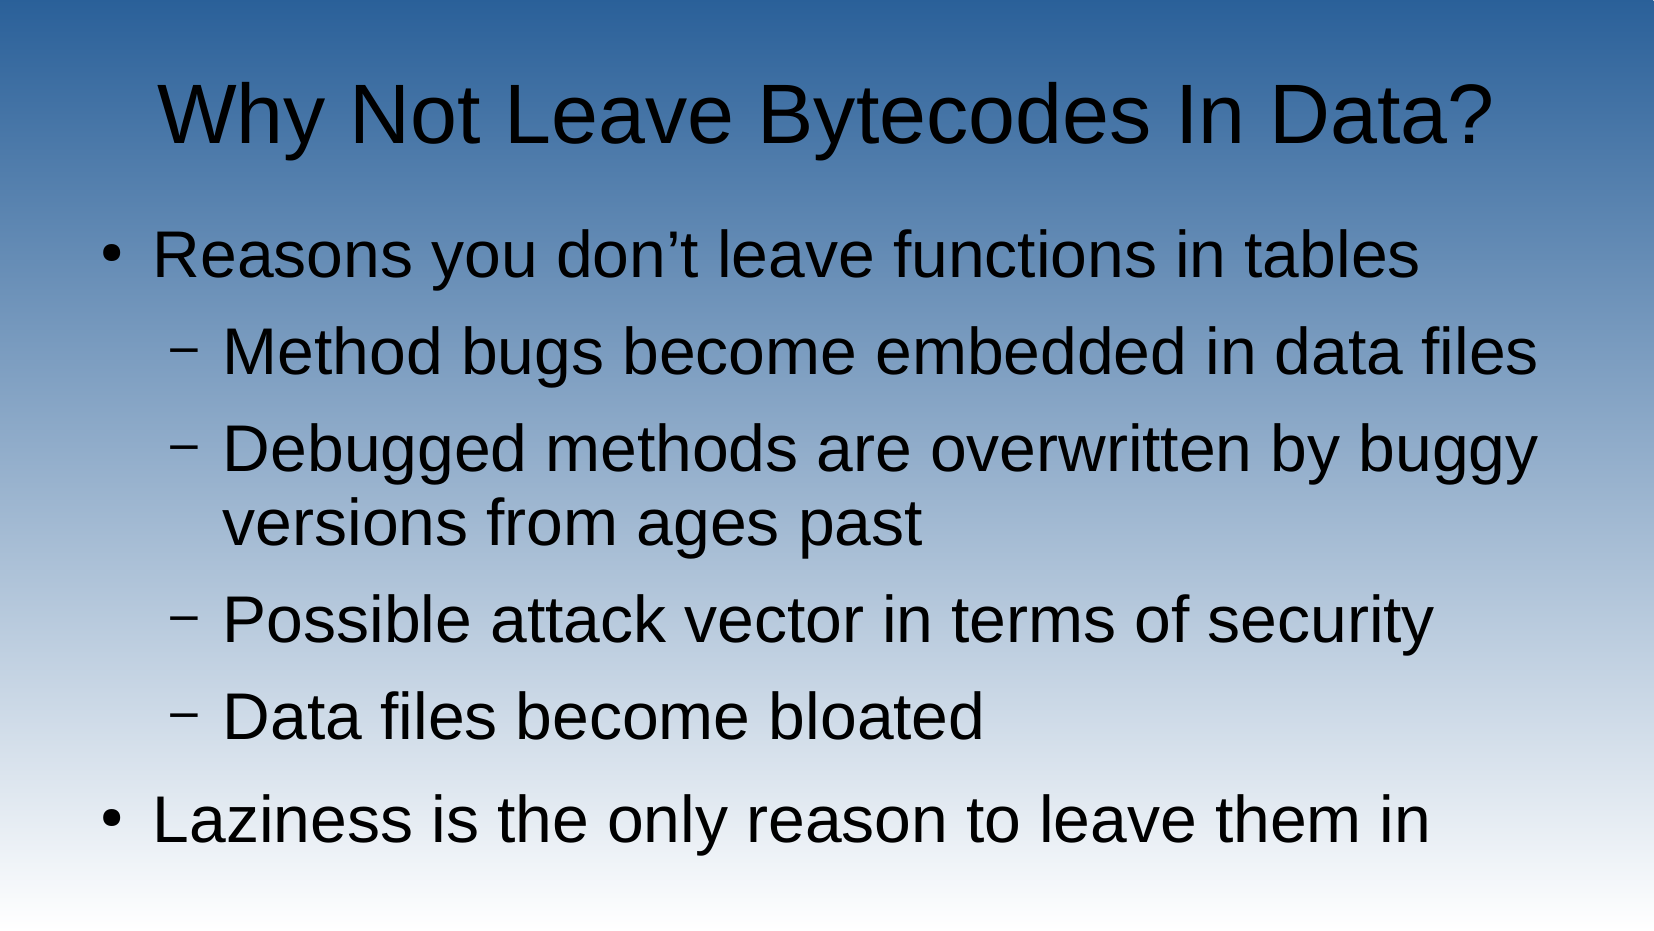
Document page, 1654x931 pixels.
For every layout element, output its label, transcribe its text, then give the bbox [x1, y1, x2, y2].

list Reasons you don’t leave functions in tables Method bugs become embedded in data files Debugged methods are overwritten by buggy versions from ages past Possible attack vector in terms of security Data files become bloated Laziness is the only reason to leave them in [82, 217, 1571, 863]
title Why Not Leave Bytecodes In Data? [82, 37, 1571, 193]
